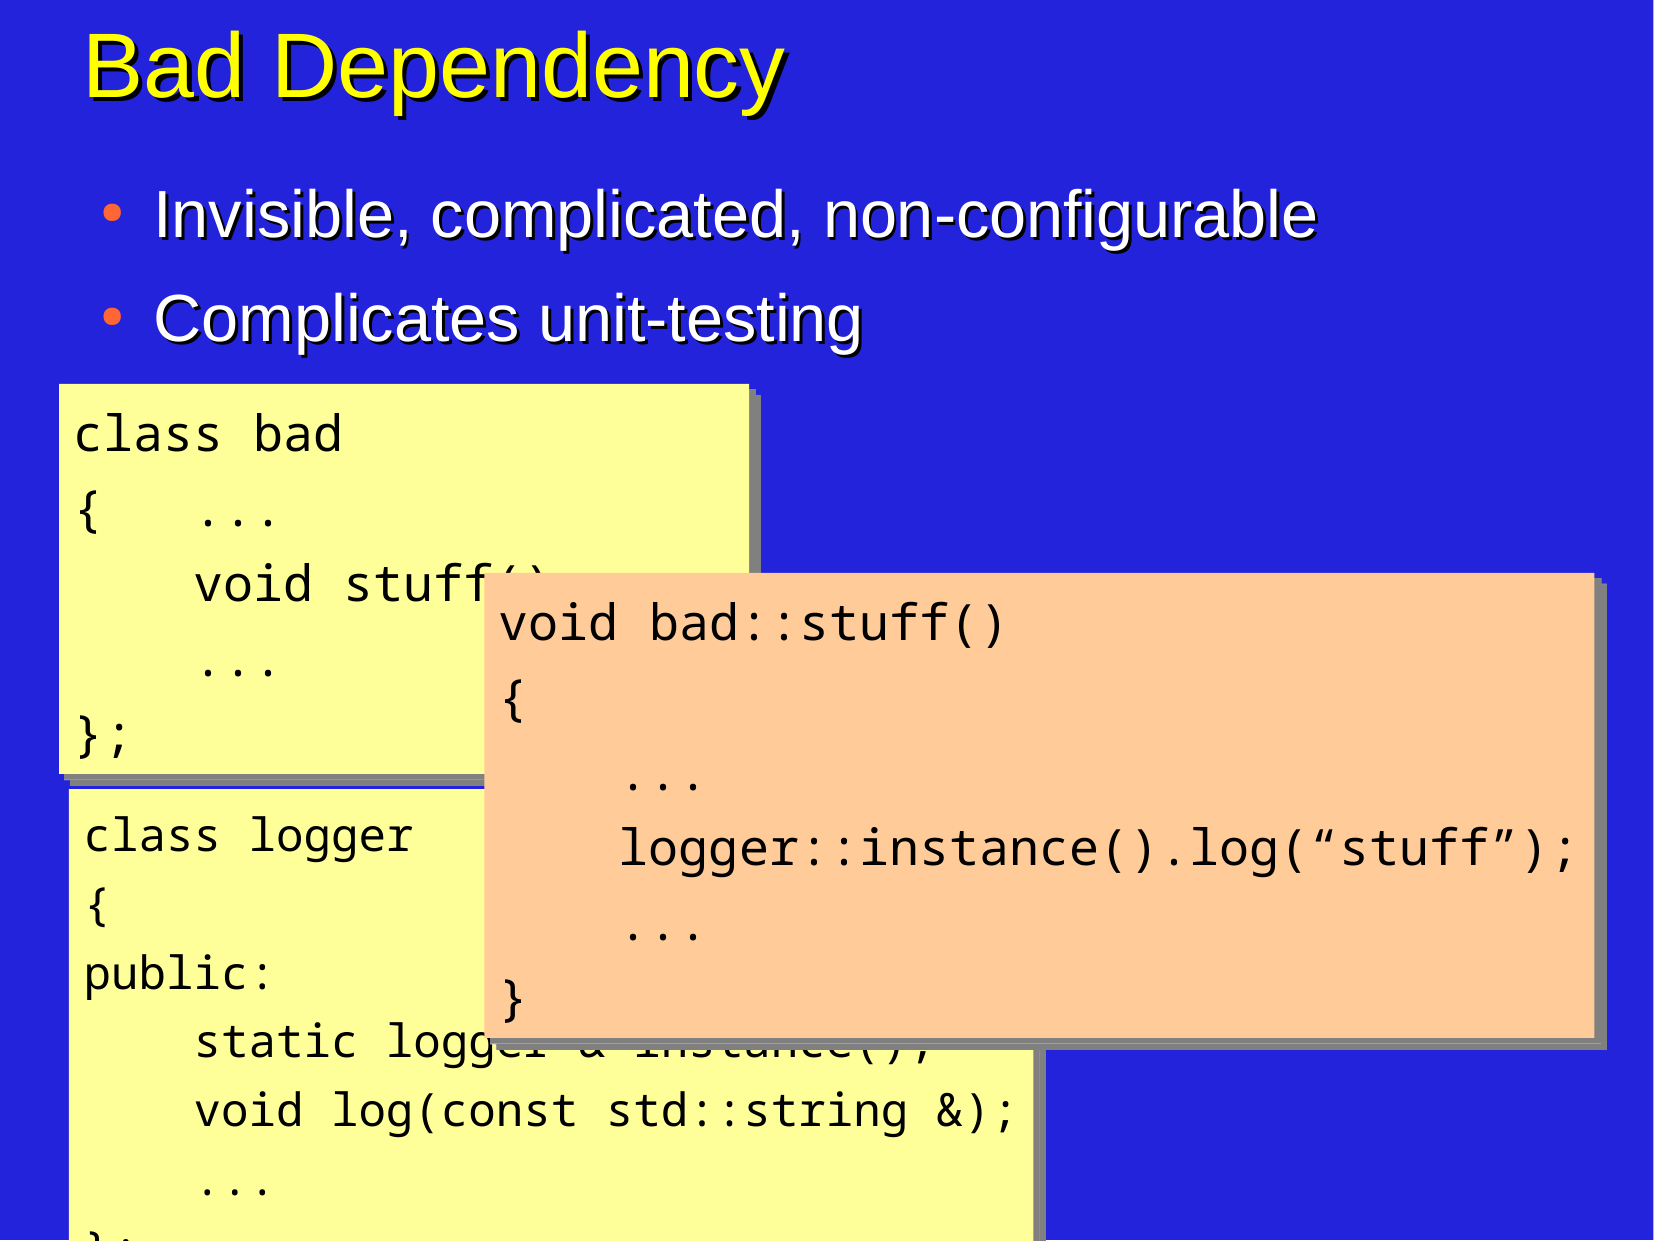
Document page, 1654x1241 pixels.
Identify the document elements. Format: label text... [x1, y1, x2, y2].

text_box class logger { public: static logger & instance(); void log(const std::string &); ... }; [68, 789, 1034, 1241]
list Invisible, complicated, non-configurable Complicates unit-testing [82, 177, 1571, 572]
title Bad Dependency [82, 2, 1571, 130]
list Invisible, complicated, non-configurable Complicates unit-testing [82, 780, 484, 789]
text_box void bad::stuff() { ... logger::instance().log(“stuff”); ... } [484, 572, 1595, 1038]
text_box class bad { ... void stuff(); ... }; [59, 383, 750, 774]
